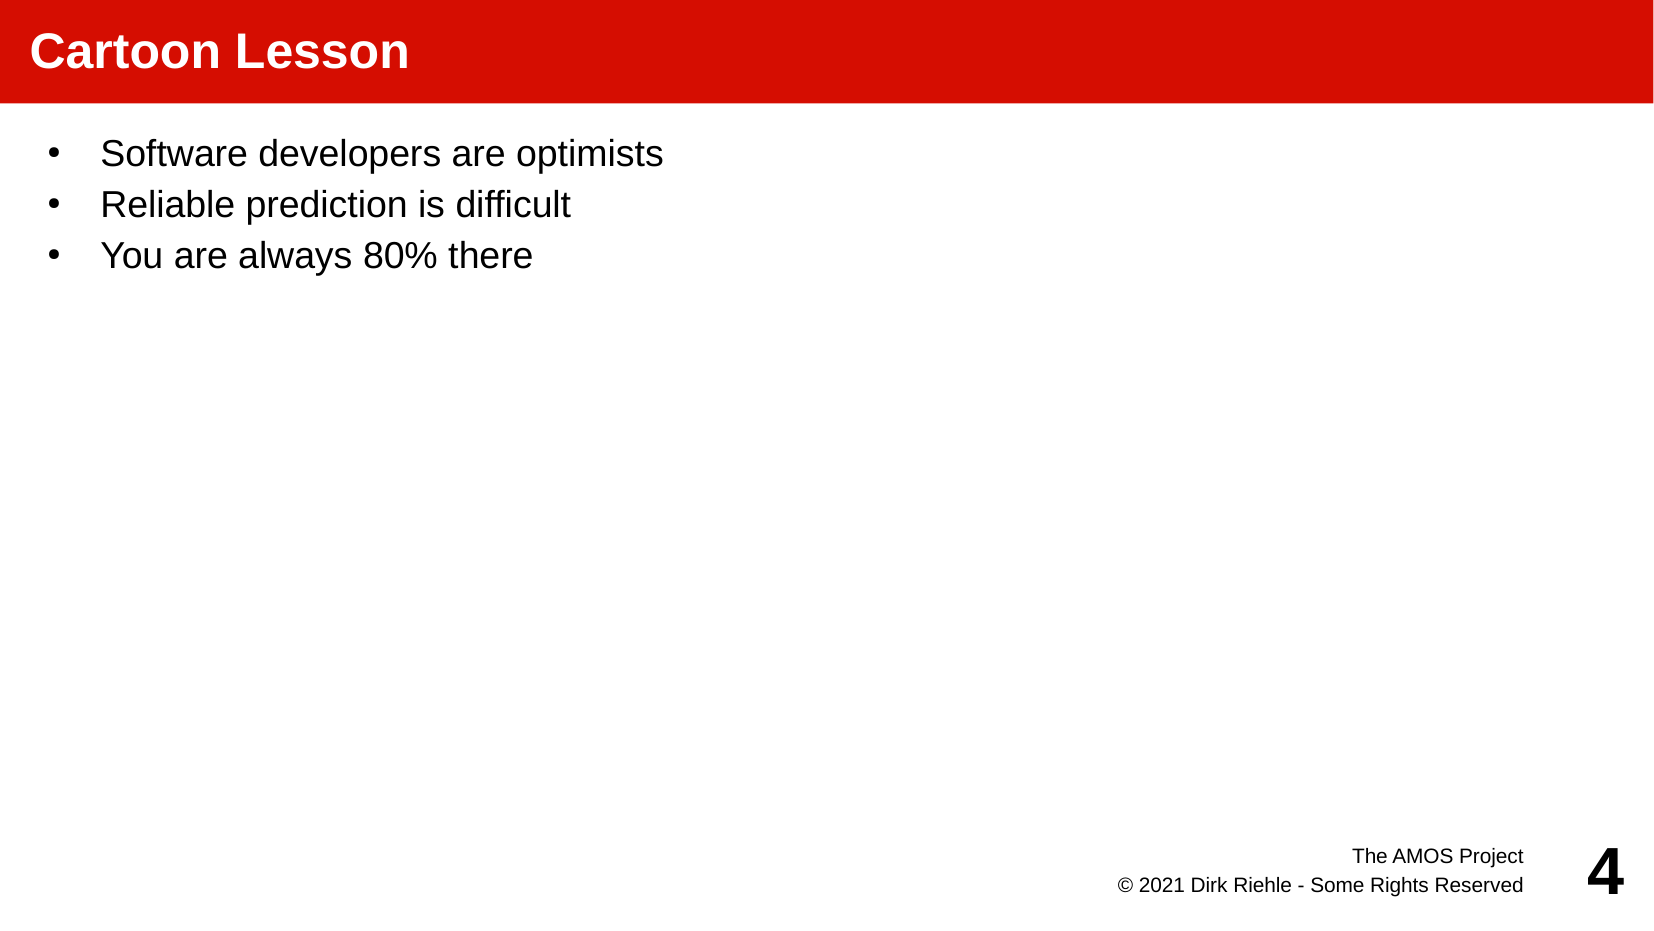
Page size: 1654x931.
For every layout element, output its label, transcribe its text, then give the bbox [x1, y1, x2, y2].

list Software developers are optimists Reliable prediction is difficult You are always 80% there [29, 132, 1625, 813]
title Cartoon Lesson [0, 0, 1654, 104]
